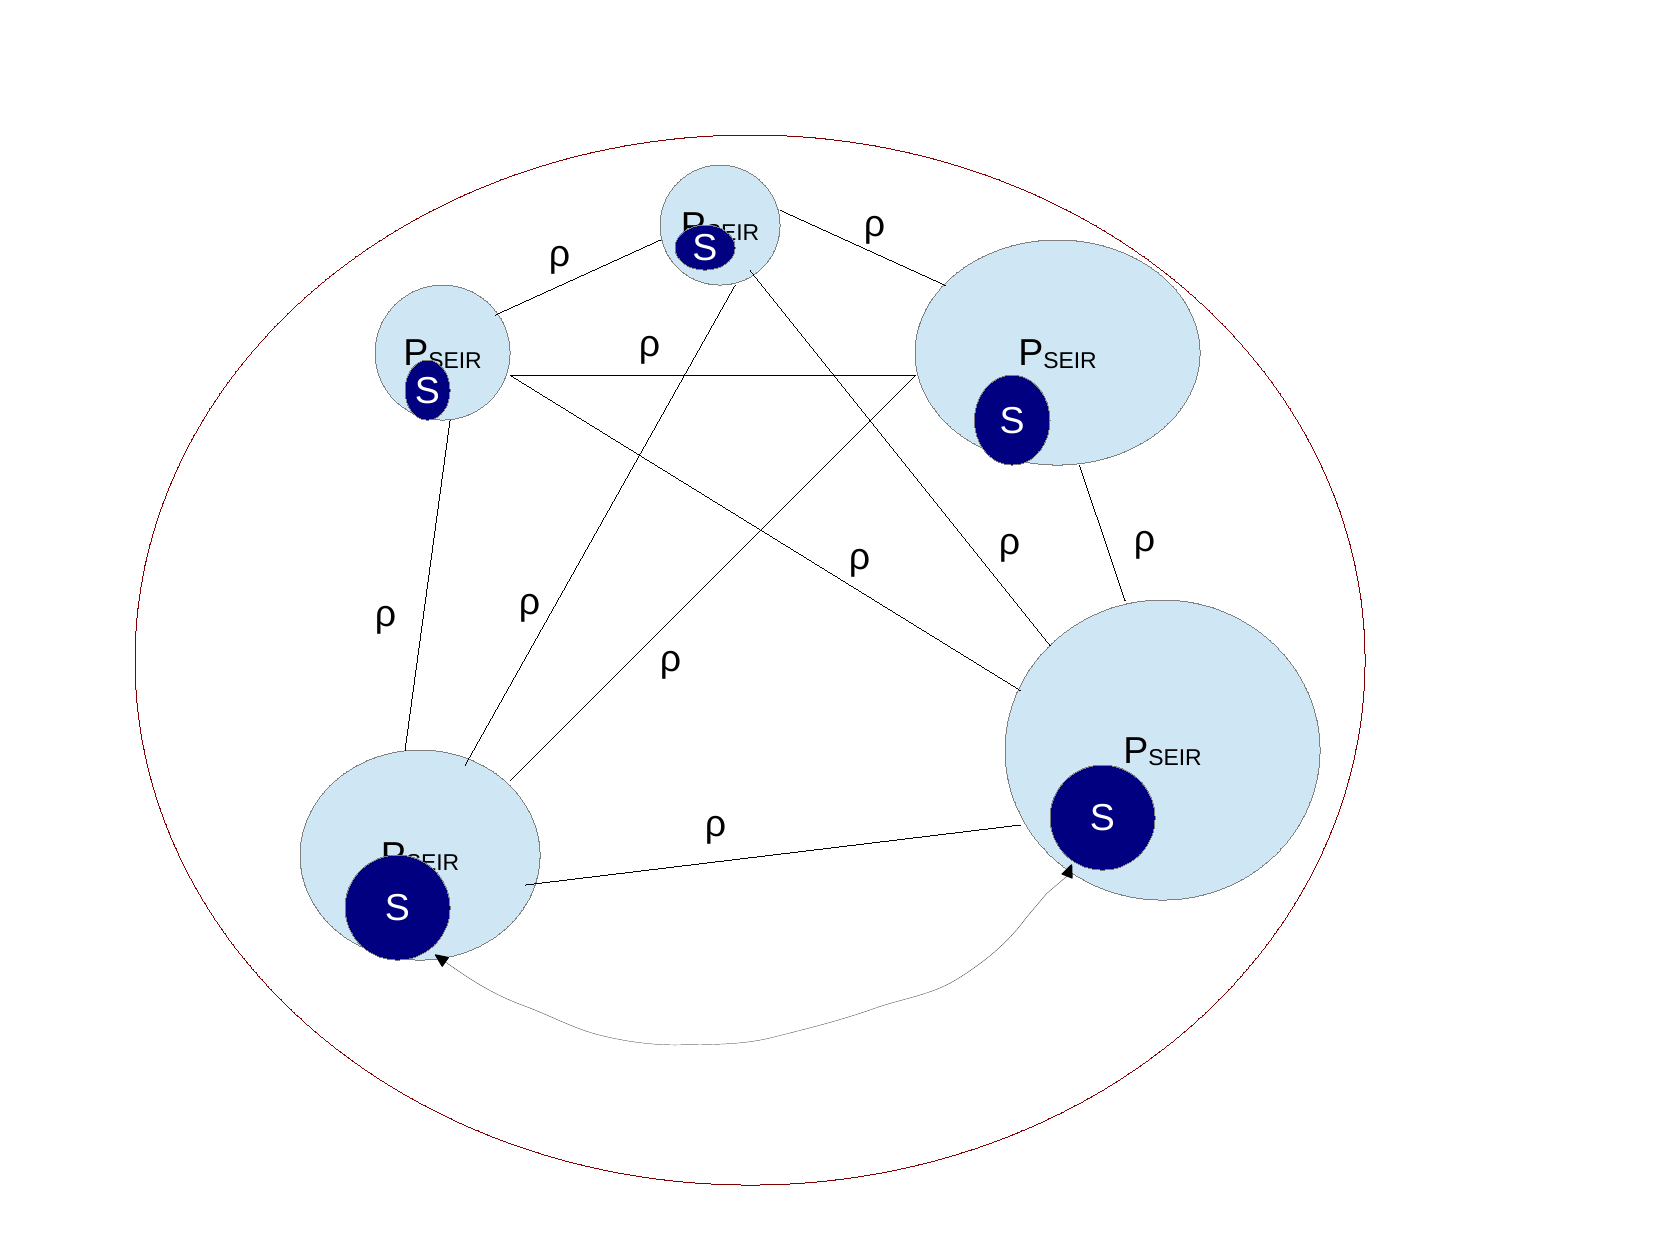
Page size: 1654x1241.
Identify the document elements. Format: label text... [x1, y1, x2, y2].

text_box ρ [984, 513, 1036, 856]
text_box ρ [360, 585, 411, 672]
text_box S [345, 855, 451, 961]
text_box ρ [690, 795, 741, 882]
text_box S [1050, 765, 1156, 871]
text_box PSEIR [660, 165, 781, 286]
text_box ρ [504, 573, 556, 661]
text_box PSEIR [387, 845, 399, 855]
text_box ρ [534, 225, 586, 312]
text_box PSEIR [915, 240, 1201, 466]
text_box ρ [645, 630, 696, 717]
text_box PSEIR [300, 750, 541, 961]
text_box ρ [1119, 510, 1171, 597]
text_box S [974, 375, 1051, 466]
text_box PSEIR [375, 285, 511, 421]
text_box PSEIR [1036, 600, 1321, 901]
text_box ρ [849, 195, 901, 282]
text_box S [405, 360, 451, 421]
text_box ρ [624, 315, 676, 402]
text_box S [675, 225, 736, 271]
text_box ρ [834, 528, 886, 616]
